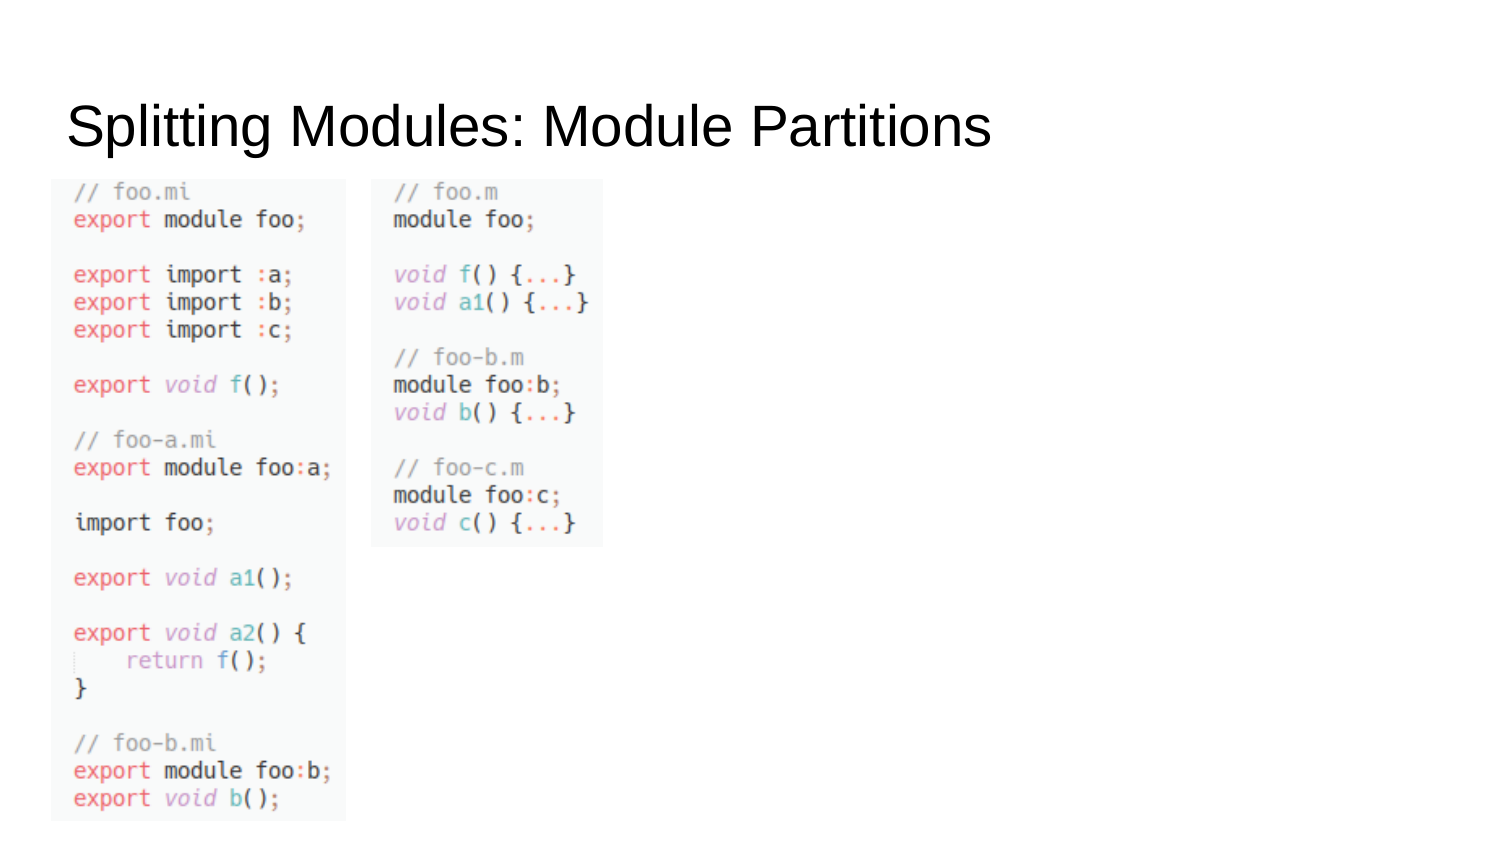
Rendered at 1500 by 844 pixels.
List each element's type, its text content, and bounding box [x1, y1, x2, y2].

picture [51, 179, 346, 821]
picture [371, 179, 603, 547]
title Splitting Modules: Module Partitions [51, 72, 1449, 167]
